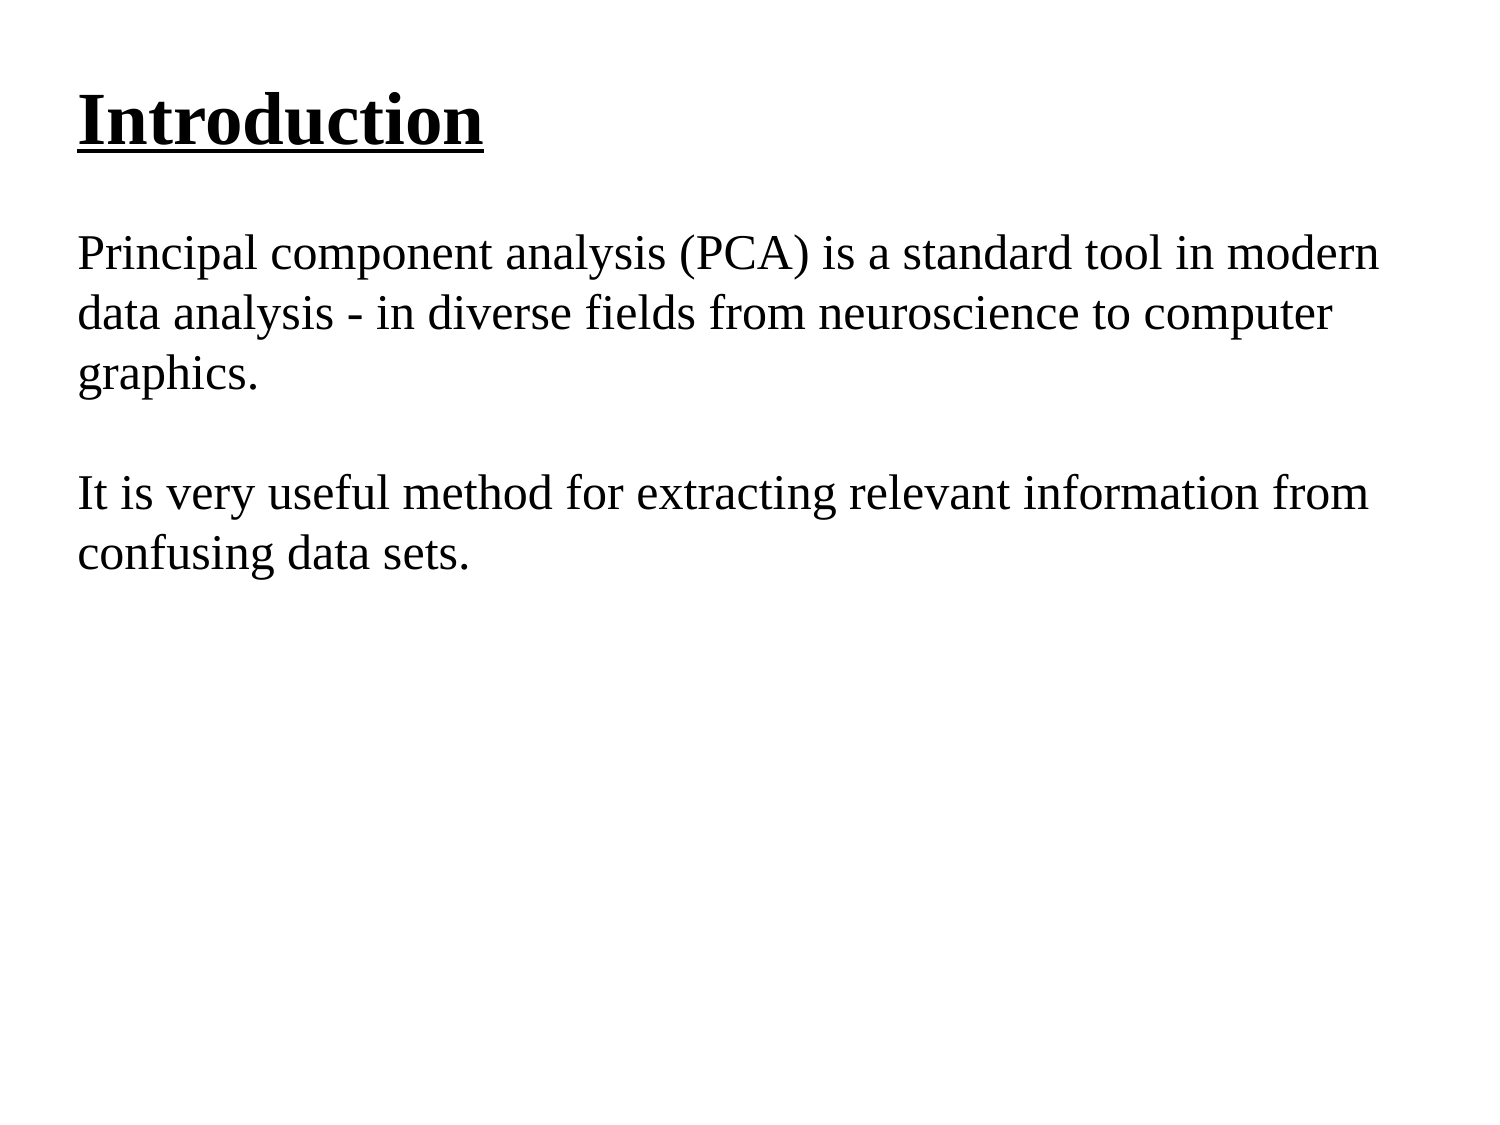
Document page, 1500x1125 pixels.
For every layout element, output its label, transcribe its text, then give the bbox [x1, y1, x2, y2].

text_box Introduction Principal component analysis (PCA) is a standard tool in modern data analysis - in diverse fields from neuroscience to computer graphics. It is very useful method for extracting relevant information from confusing data sets. [62, 62, 1413, 1088]
